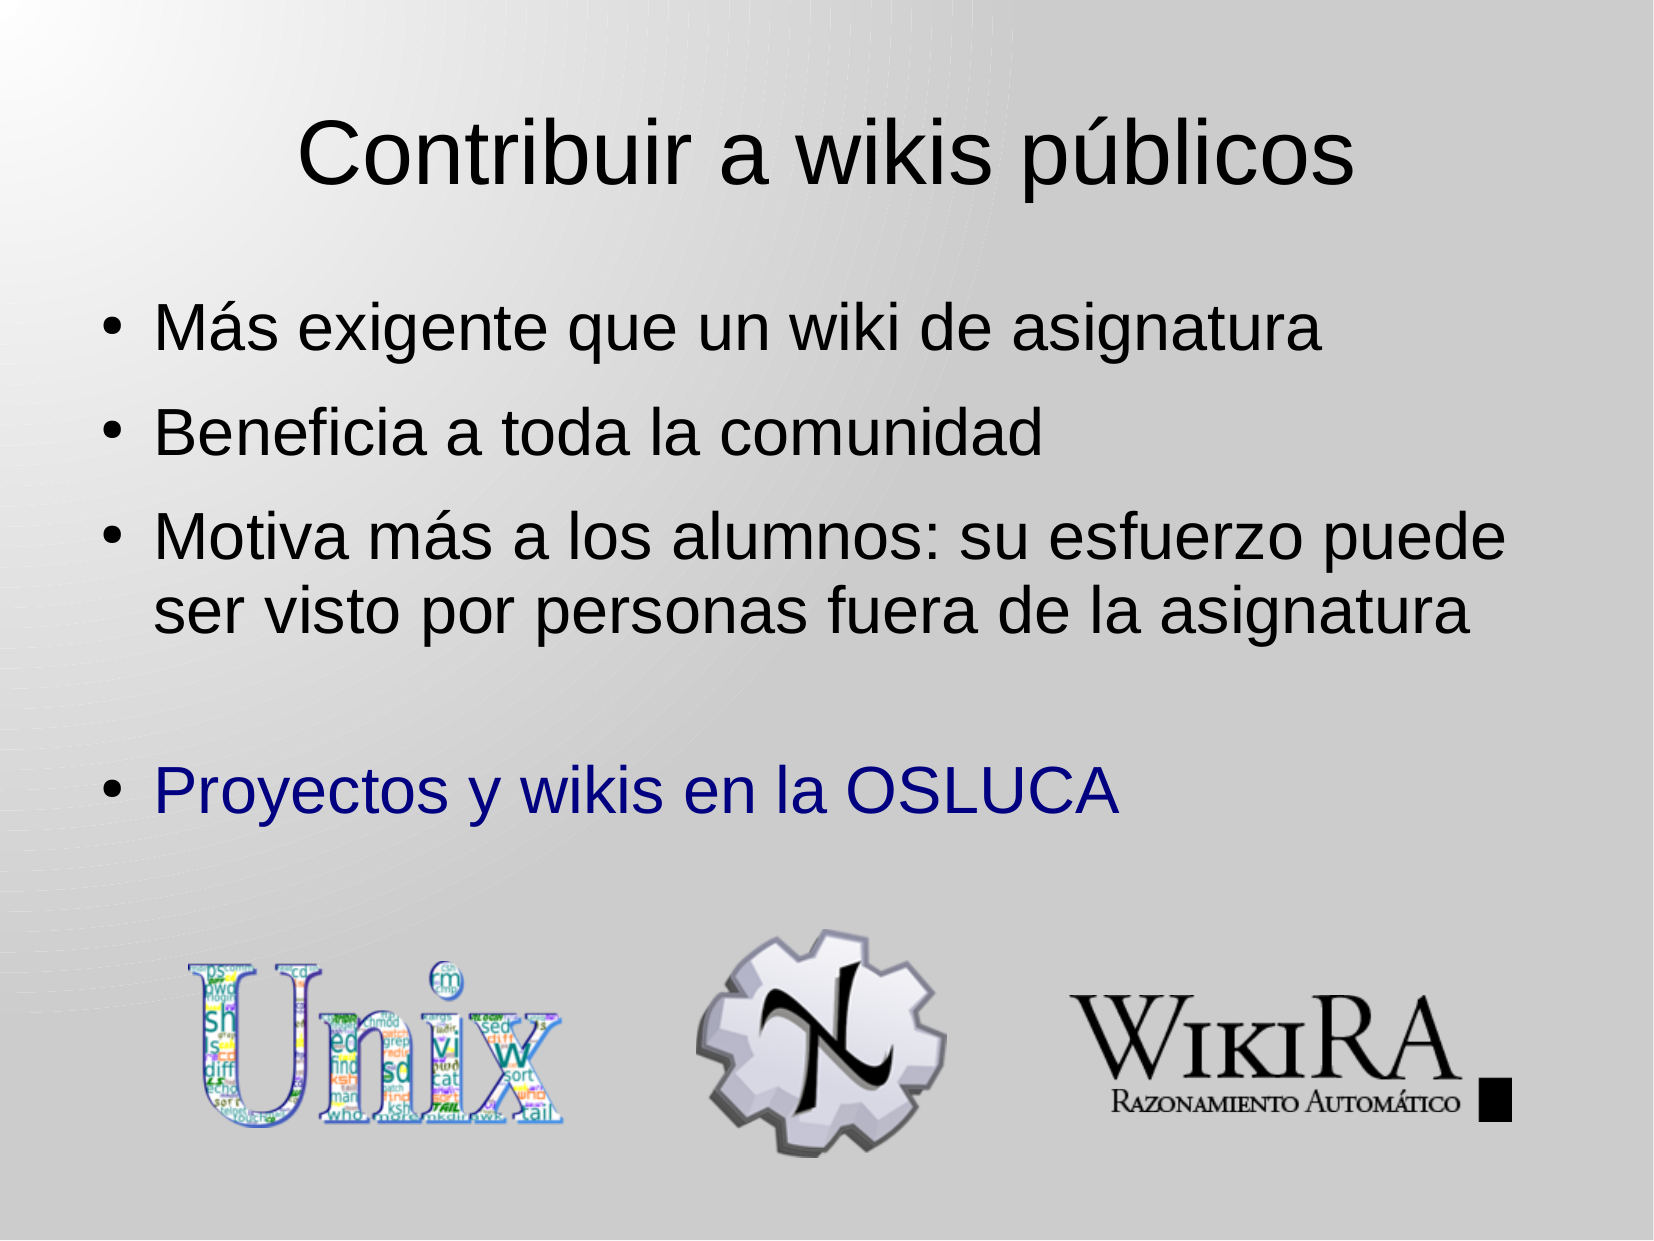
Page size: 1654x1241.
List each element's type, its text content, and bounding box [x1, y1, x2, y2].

picture [696, 929, 947, 1158]
title Contribuir a wikis públicos [82, 49, 1571, 257]
picture [1069, 995, 1512, 1123]
list Más exigente que un wiki de asignatura Beneficia a toda la comunidad Motiva más a los alumnos: su esfuerzo puede ser visto por personas fuera de la asignatura Proyectos y wikis en la OSLUCA [82, 290, 1538, 922]
picture [188, 961, 565, 1128]
